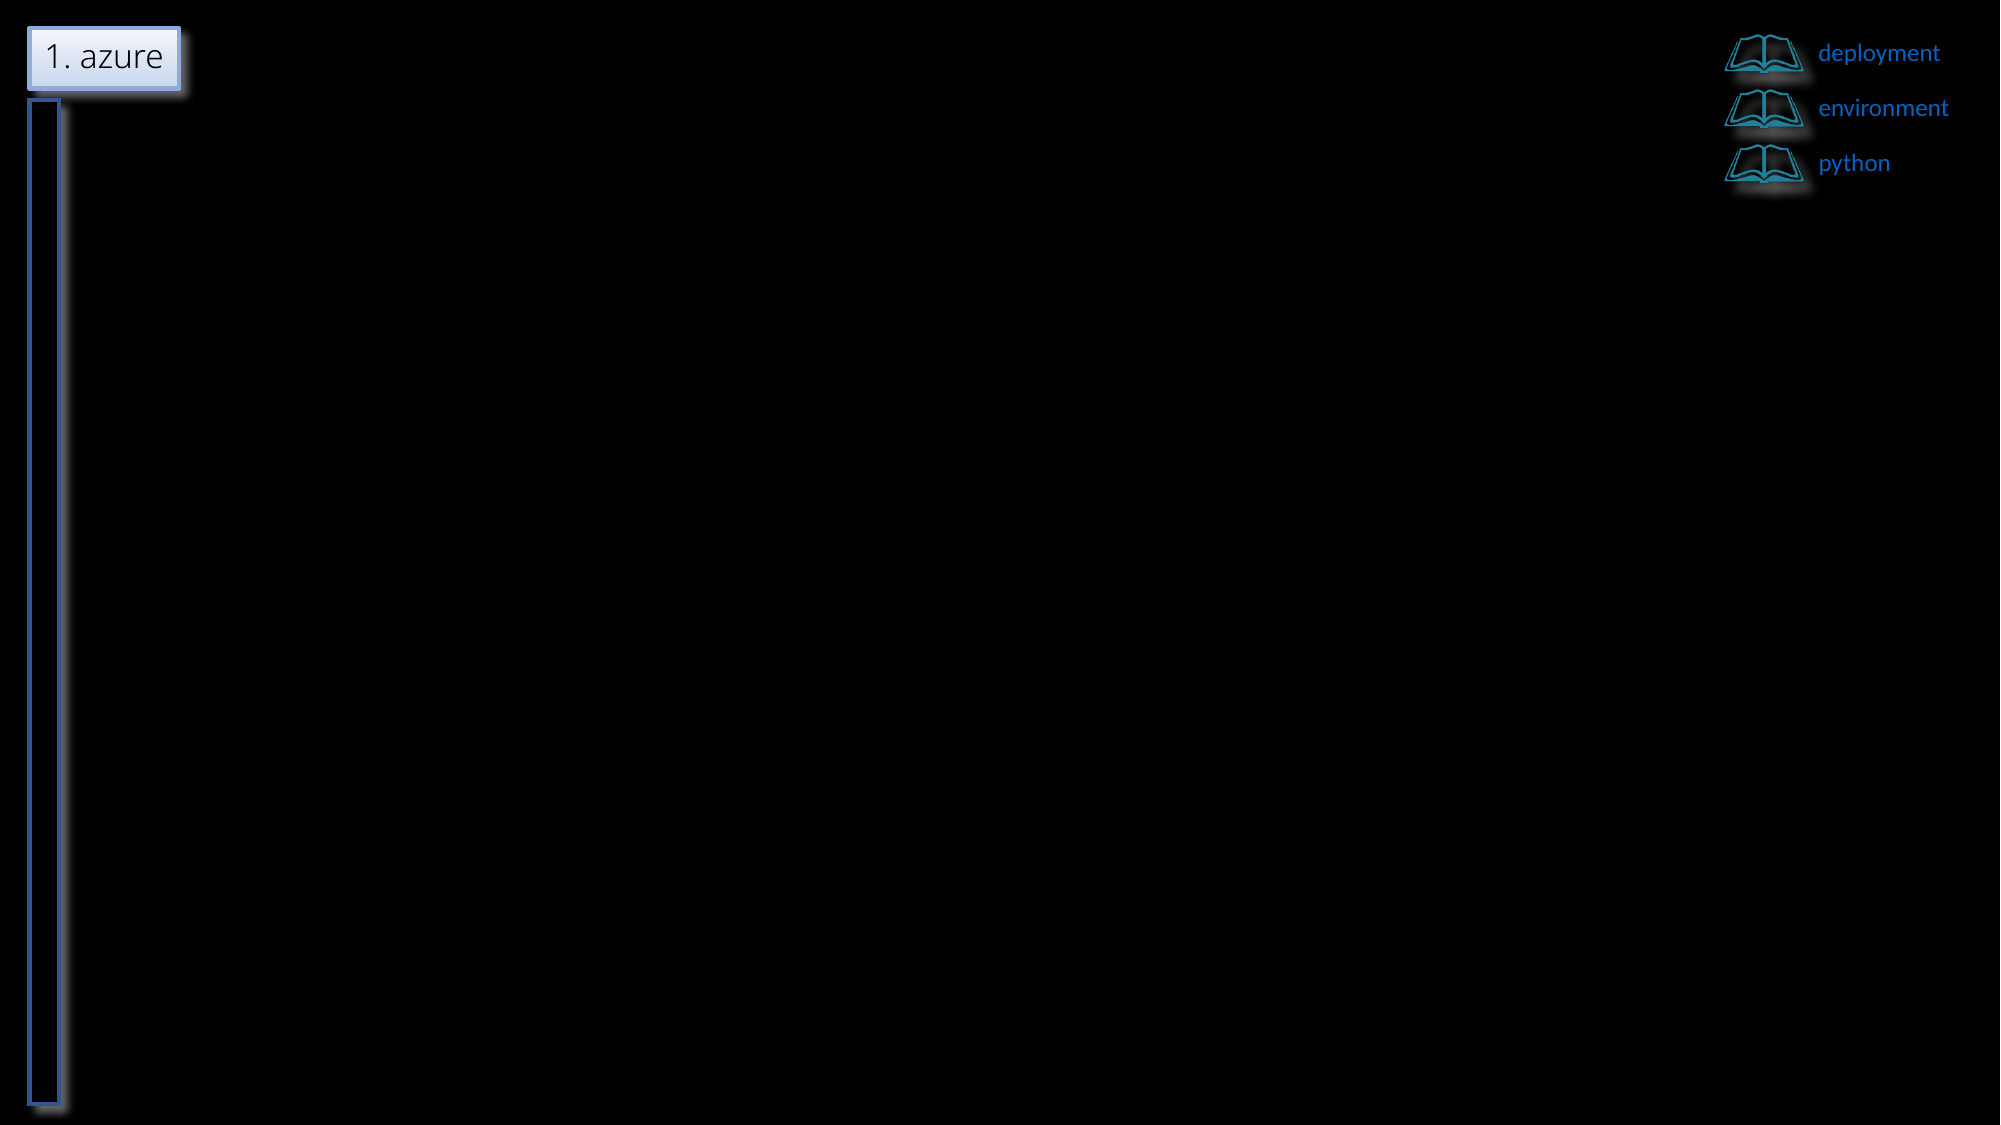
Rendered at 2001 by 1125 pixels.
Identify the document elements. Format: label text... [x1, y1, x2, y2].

text_box [29, 100, 60, 1105]
text_box environment [1803, 84, 1964, 130]
text_box deployment [1803, 29, 1956, 75]
picture [1722, 87, 1804, 131]
picture [1722, 32, 1804, 76]
picture [1722, 142, 1804, 186]
text_box python [1803, 139, 1906, 185]
title 1. azure [29, 27, 179, 89]
